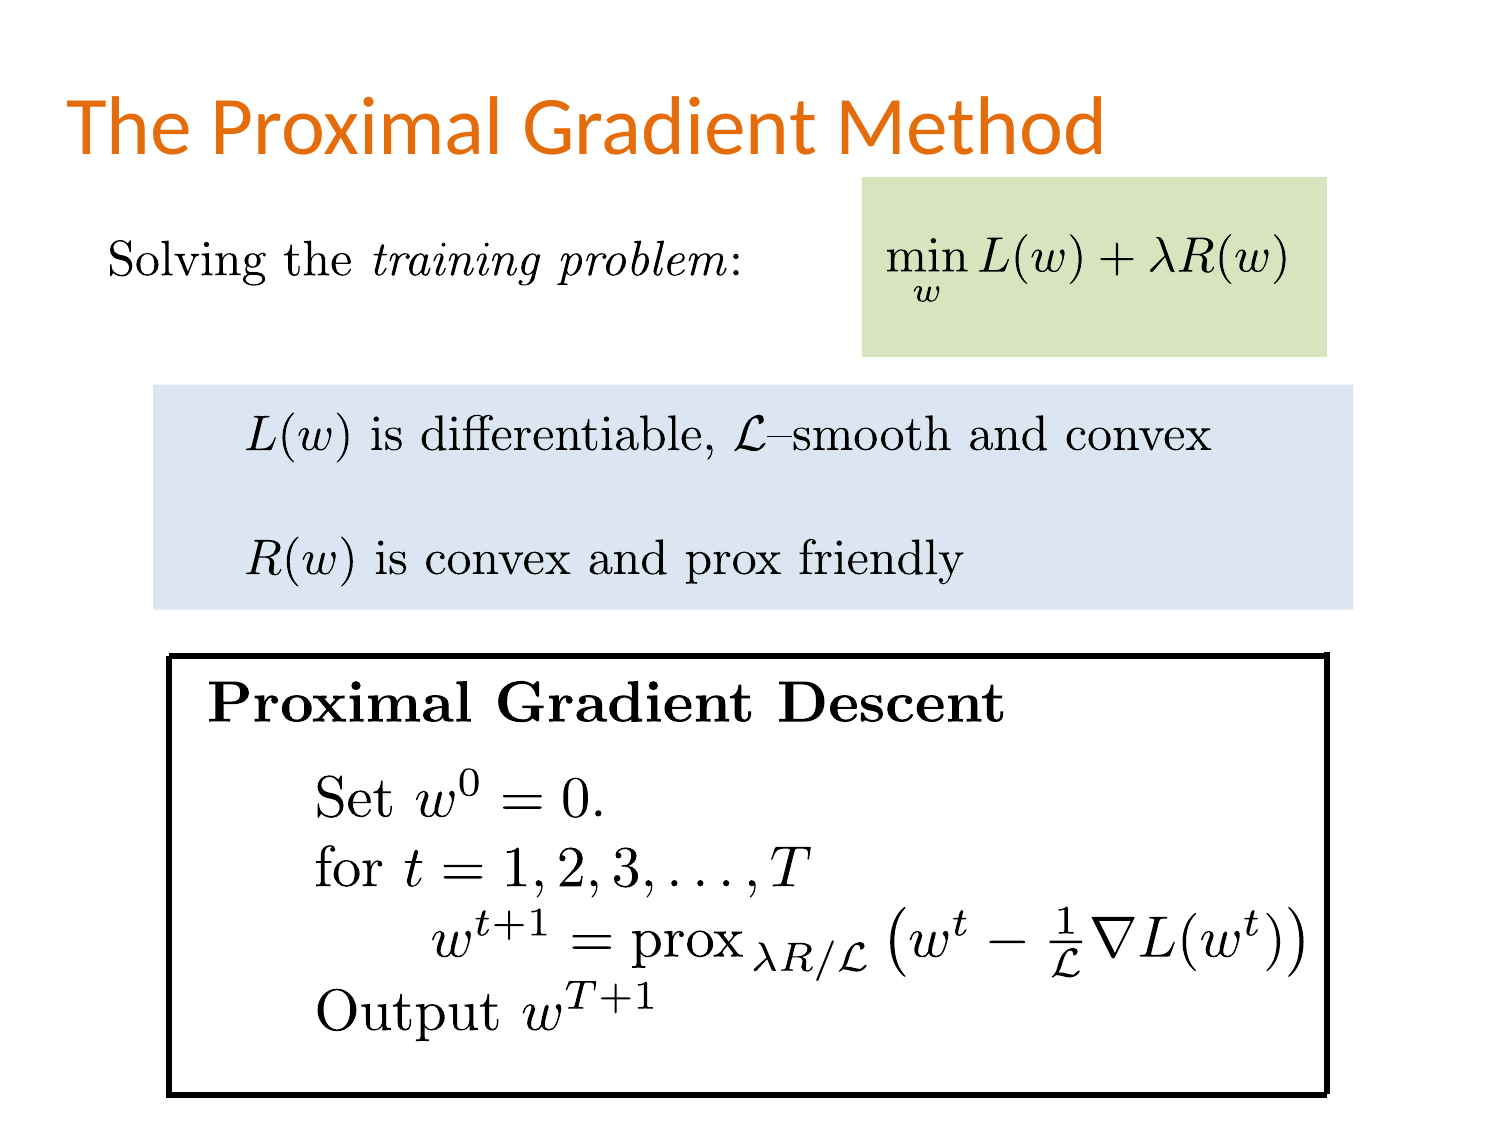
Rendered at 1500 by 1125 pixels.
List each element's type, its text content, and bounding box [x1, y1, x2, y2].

text_box [107, 239, 744, 286]
text_box The Proximal Gradient Method [51, 27, 1432, 215]
text_box [153, 384, 1354, 610]
text_box [206, 680, 1007, 723]
text_box [314, 768, 1313, 1042]
text_box [861, 215, 1327, 357]
